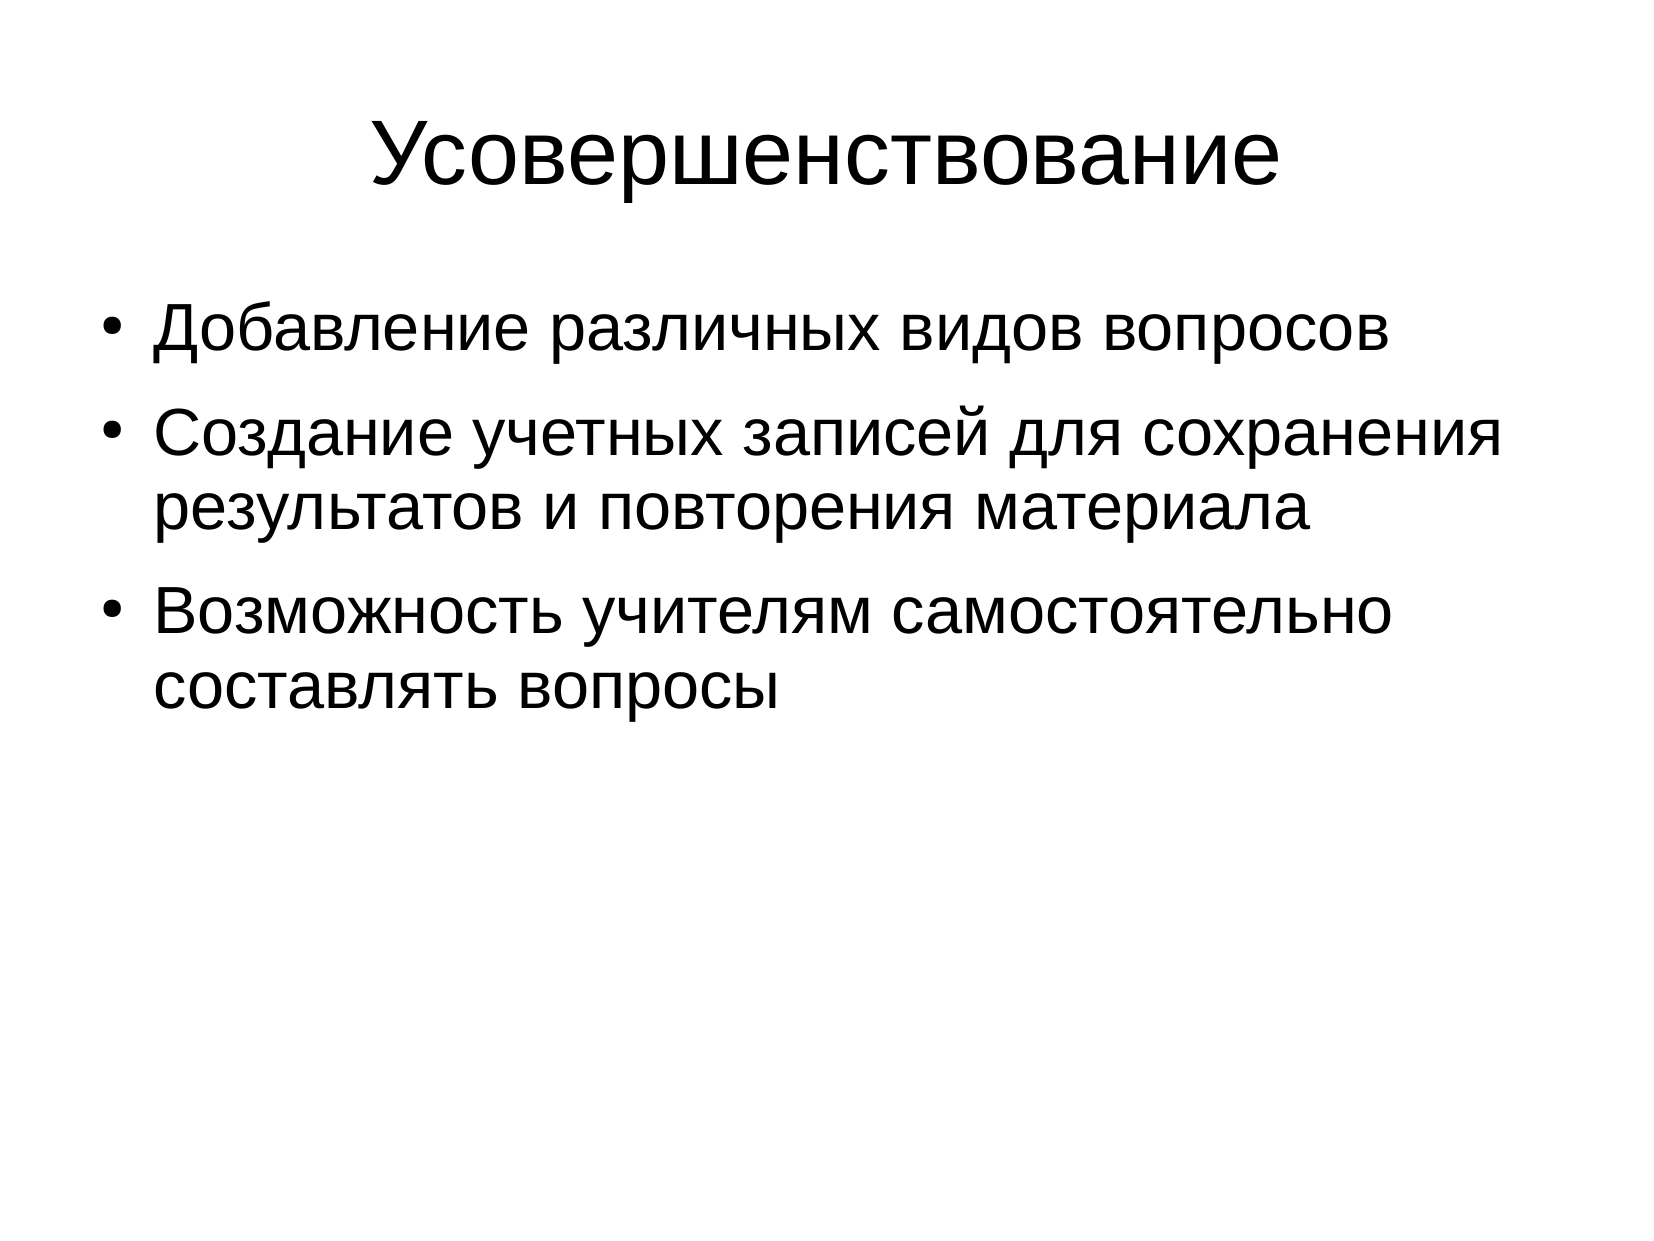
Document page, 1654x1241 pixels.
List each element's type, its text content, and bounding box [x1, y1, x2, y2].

title Усовершенствование [82, 49, 1571, 257]
list Добавление различных видов вопросов Создание учетных записей для сохранения результатов и повторения материала Возможность учителям самостоятельно составлять вопросы [82, 290, 1571, 1010]
